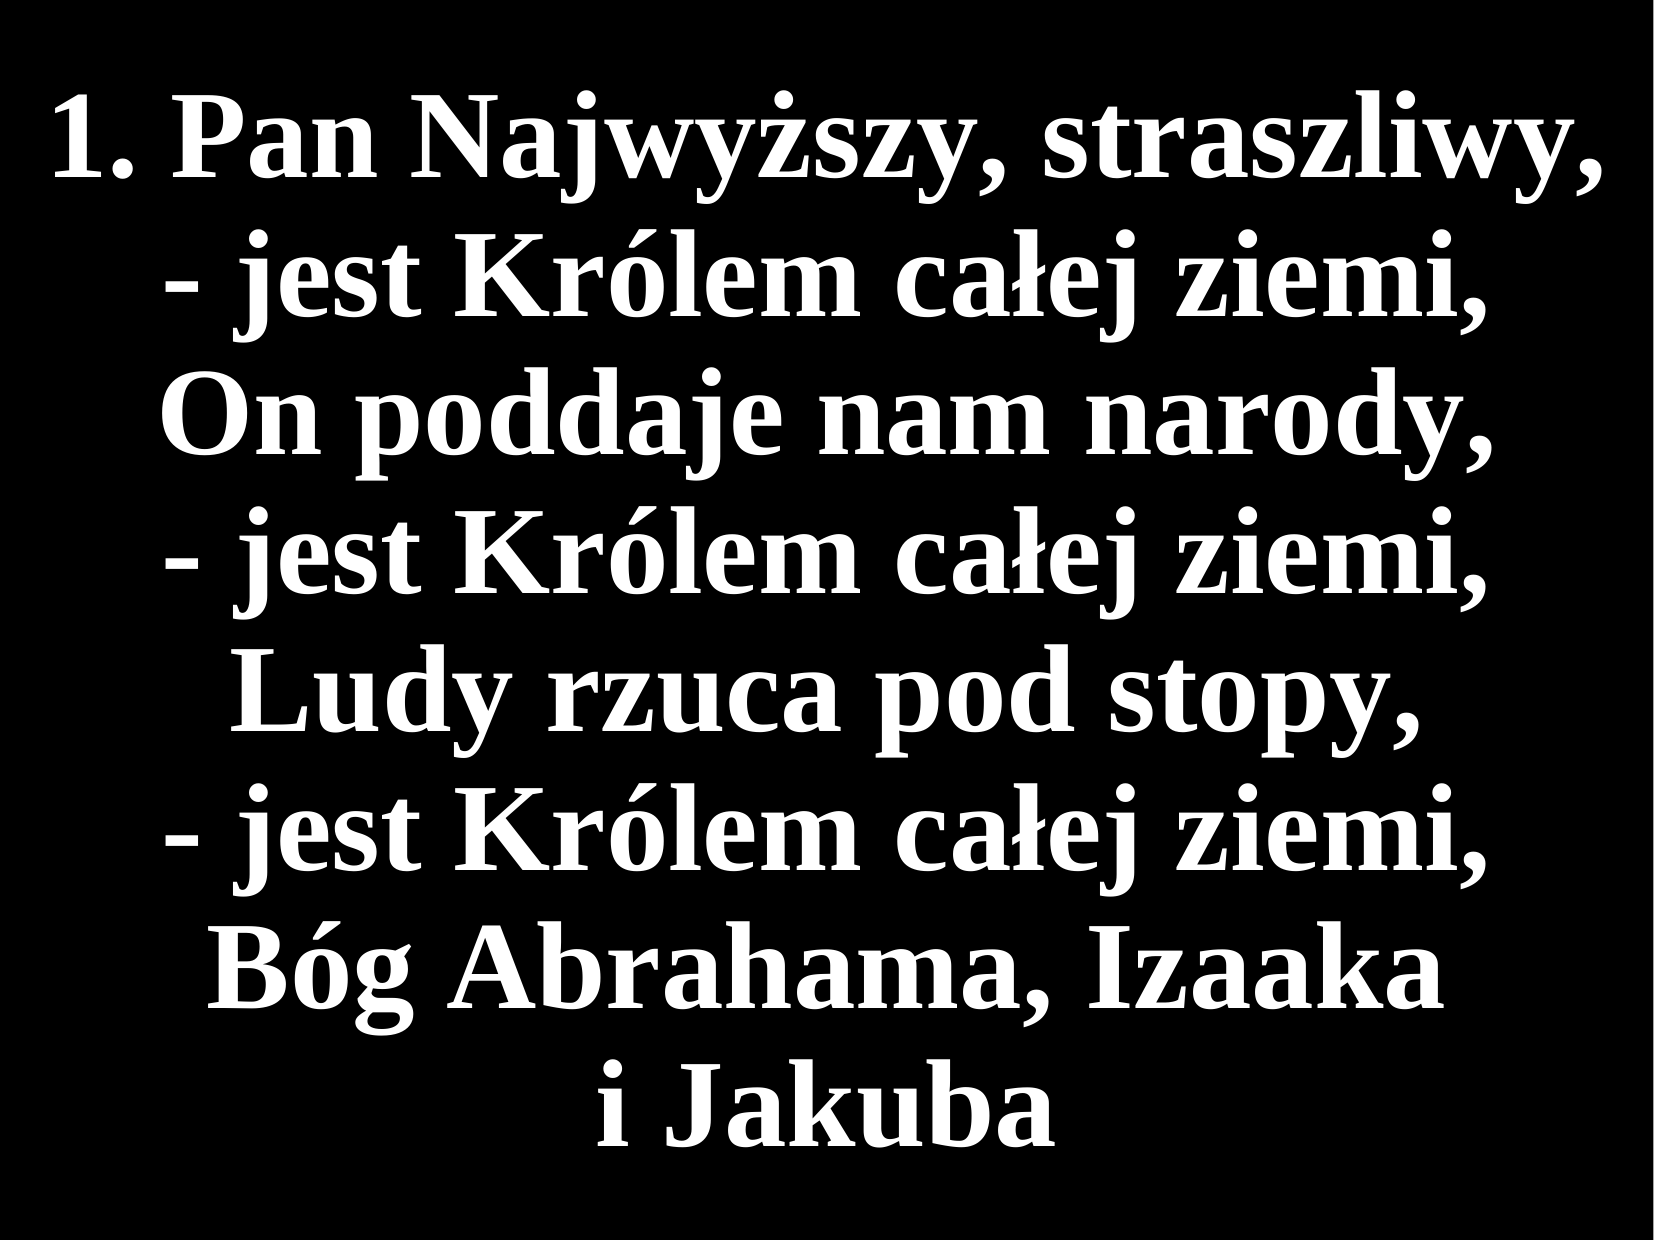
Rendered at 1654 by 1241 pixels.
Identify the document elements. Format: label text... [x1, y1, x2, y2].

title 1. Pan Najwyższy, straszliwy, - jest Królem całej ziemi, On poddaje nam narody, - jest Królem całej ziemi, Ludy rzuca pod stopy, - jest Królem całej ziemi, Bóg Abrahama, Izaaka i Jakuba [0, 0, 1654, 1241]
